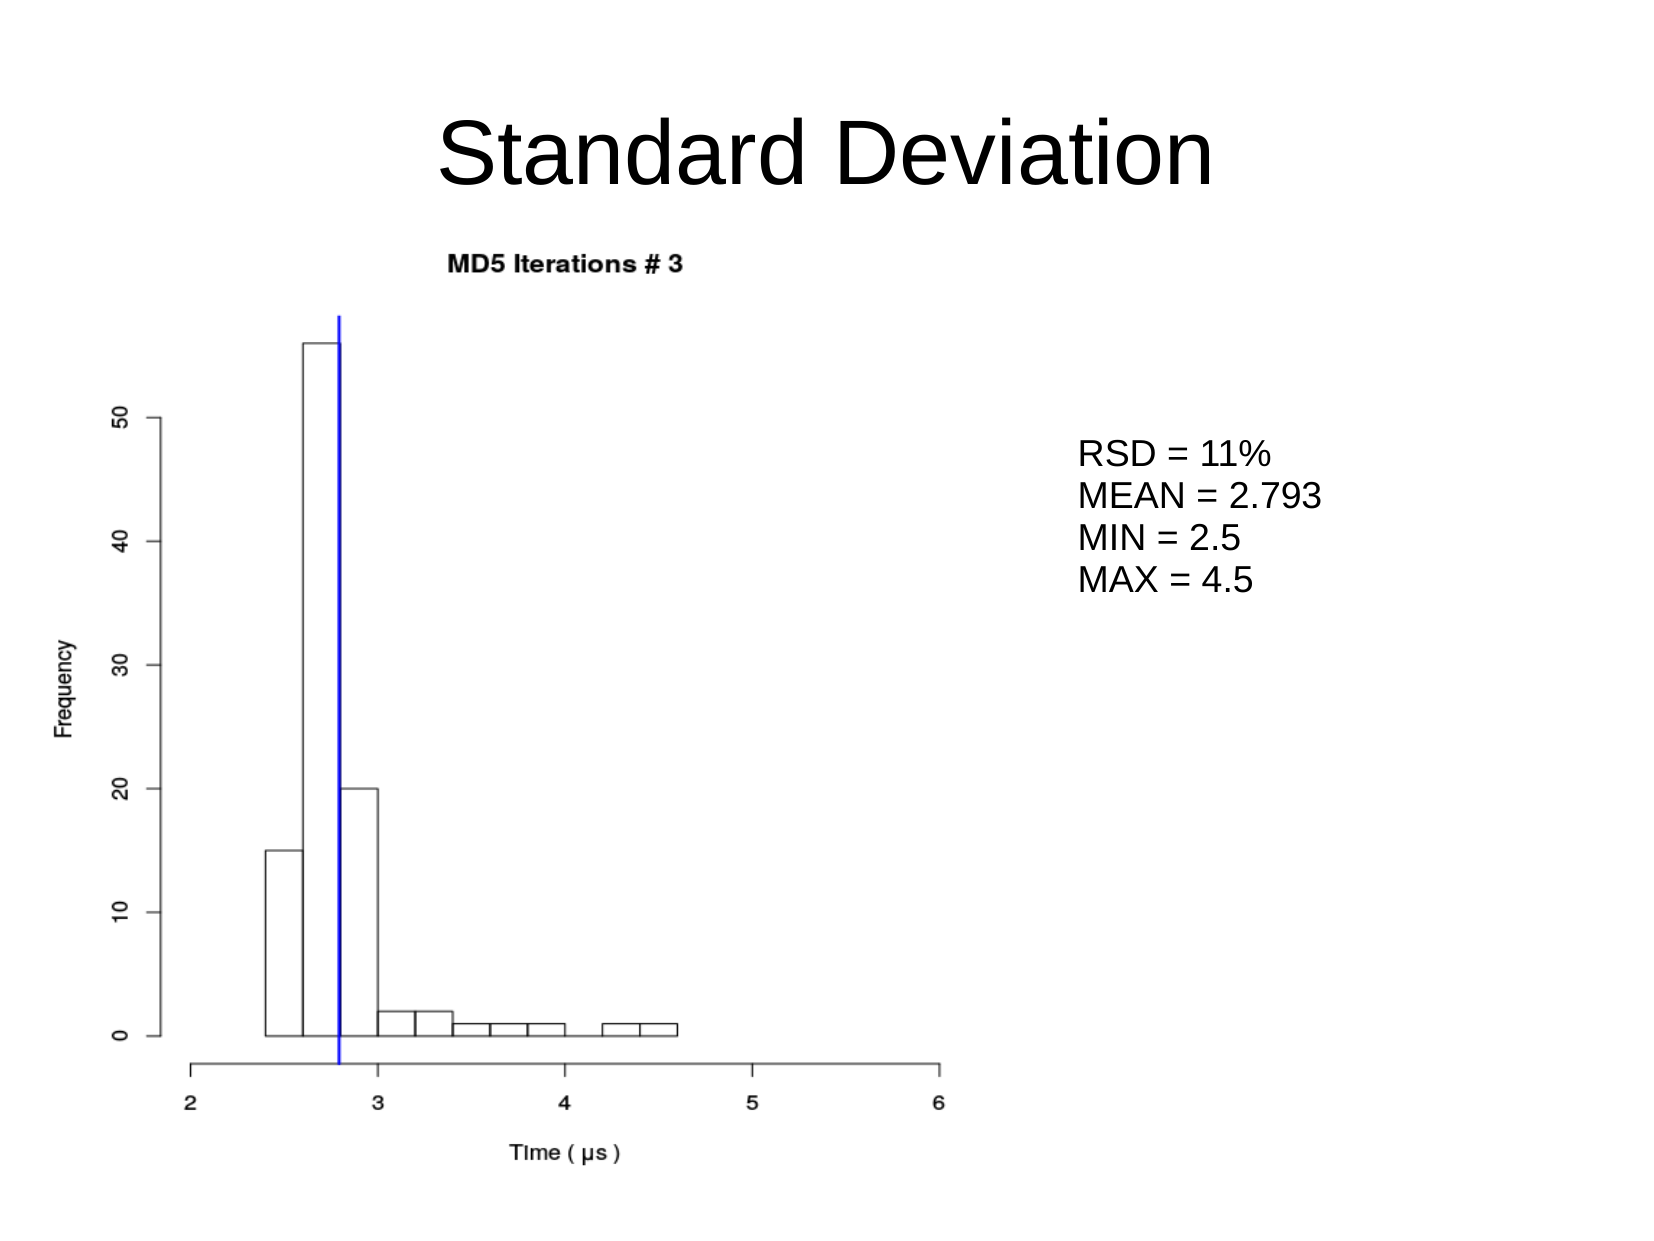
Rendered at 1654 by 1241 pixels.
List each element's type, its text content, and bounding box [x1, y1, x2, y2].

picture [47, 212, 1028, 1193]
title Standard Deviation [82, 49, 1571, 257]
text_box RSD = 11% MEAN = 2.793 MIN = 2.5 MAX = 4.5 [1062, 425, 1548, 608]
